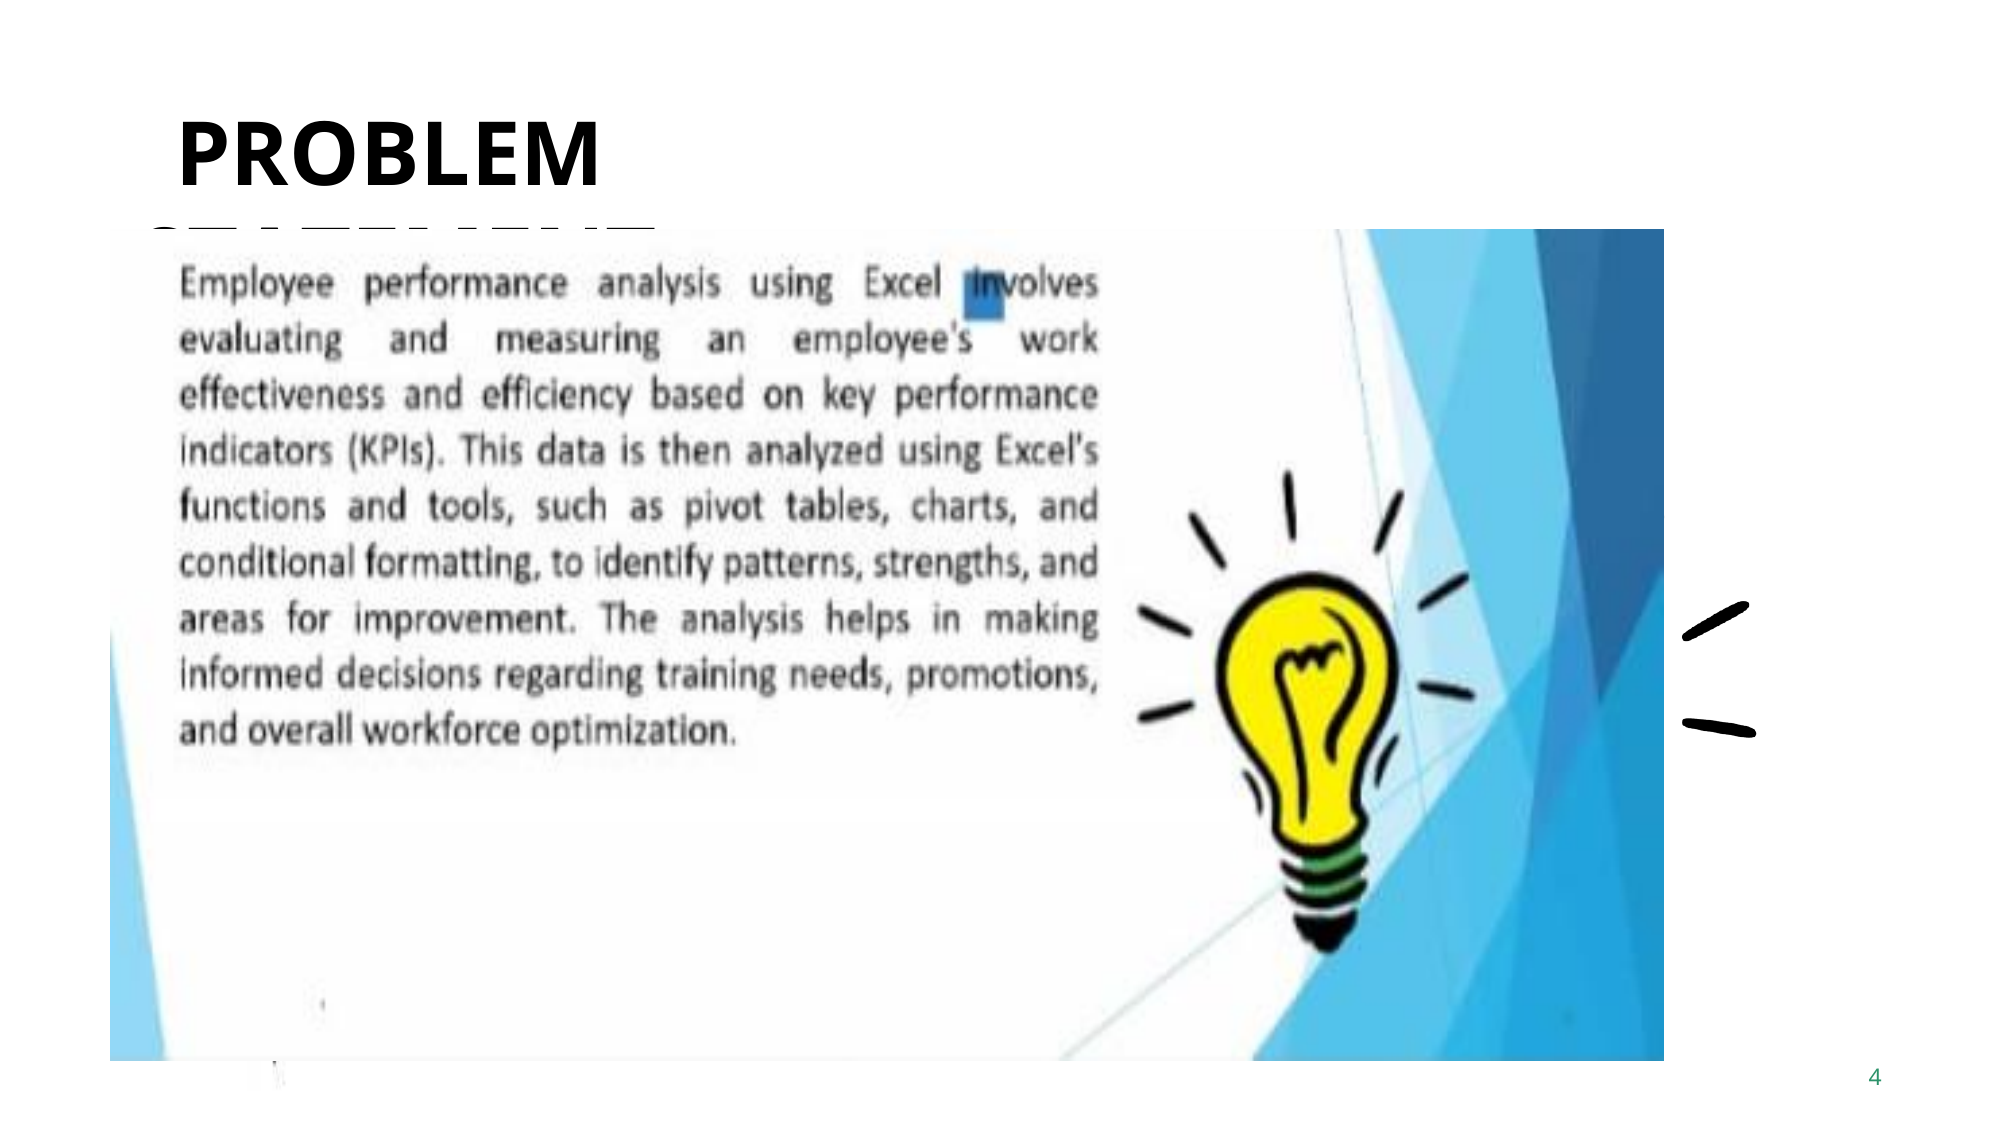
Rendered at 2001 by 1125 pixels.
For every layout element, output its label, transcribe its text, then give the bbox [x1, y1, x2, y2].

picture [110, 229, 1765, 1094]
title PROBLEM STATEMENT [136, 94, 1062, 206]
slide_number 4 [1862, 1061, 1888, 1094]
